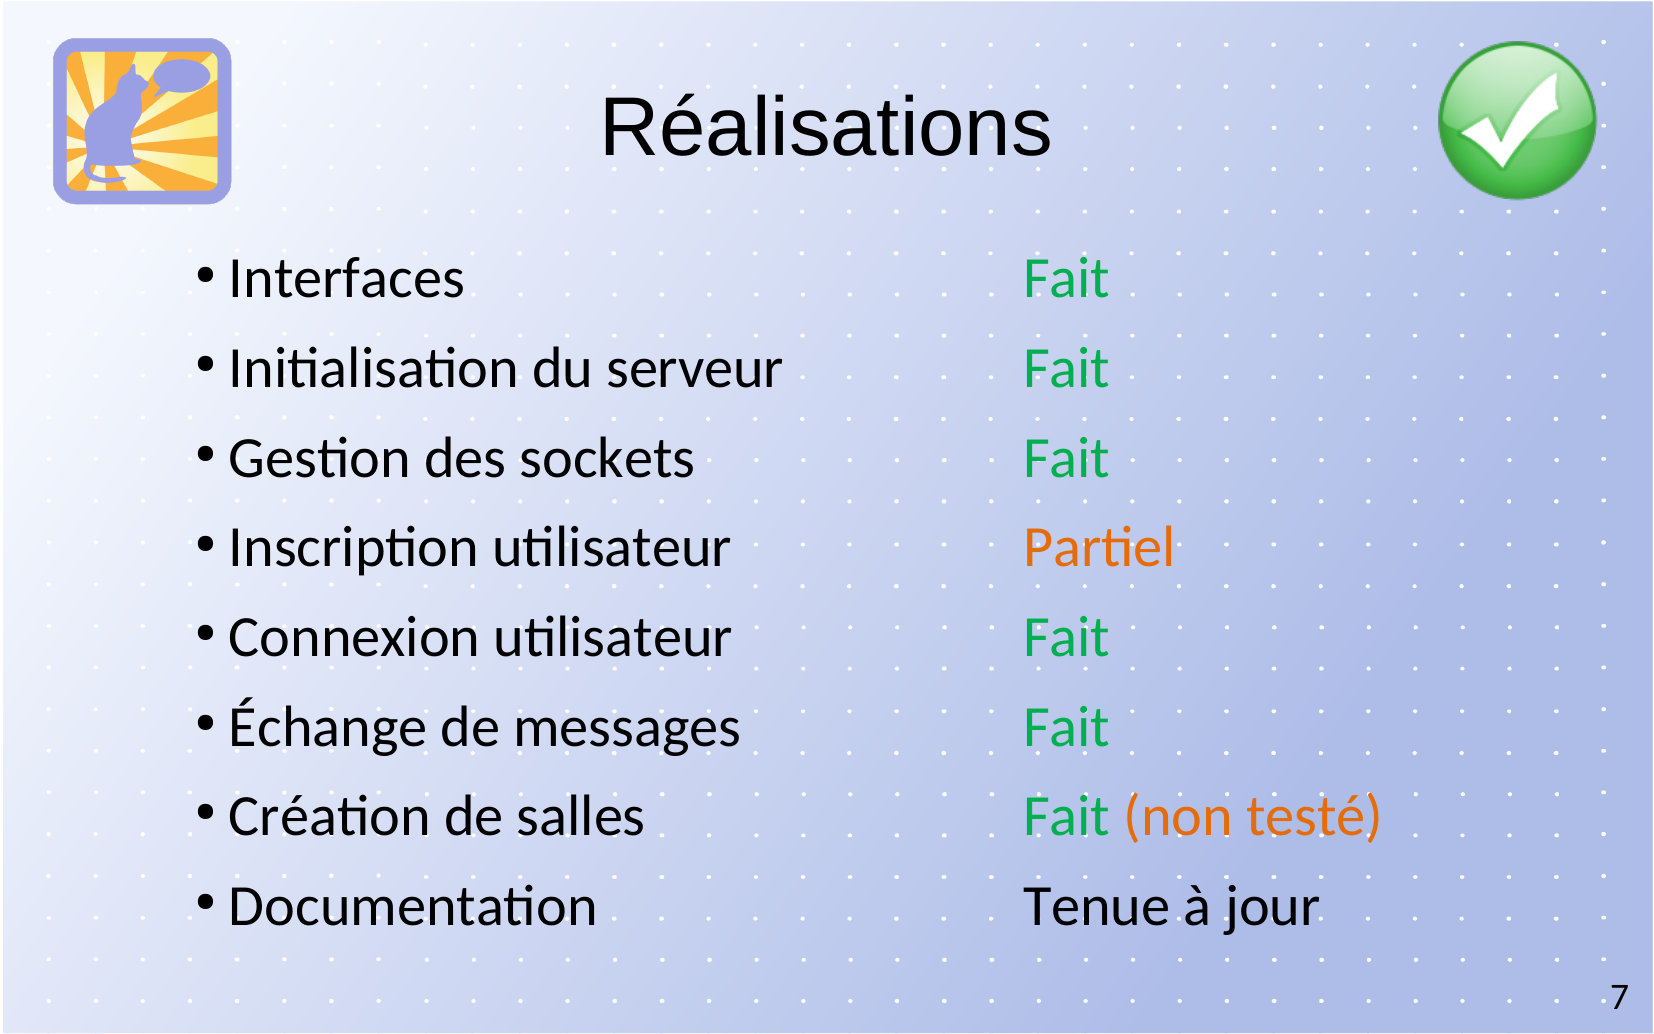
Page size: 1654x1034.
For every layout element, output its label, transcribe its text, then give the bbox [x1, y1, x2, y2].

list Interfaces Fait Initialisation du serveur Fait Gestion des sockets Fait Inscription utilisateur Partiel Connexion utilisateur Fait Échange de messages Fait Création de salles Fait (non testé) Documentation Tenue à jour [82, 241, 1571, 954]
title Réalisations [82, 41, 1571, 214]
text_box 7 [1595, 964, 1642, 1025]
picture [1429, 32, 1607, 210]
picture [47, 32, 237, 210]
